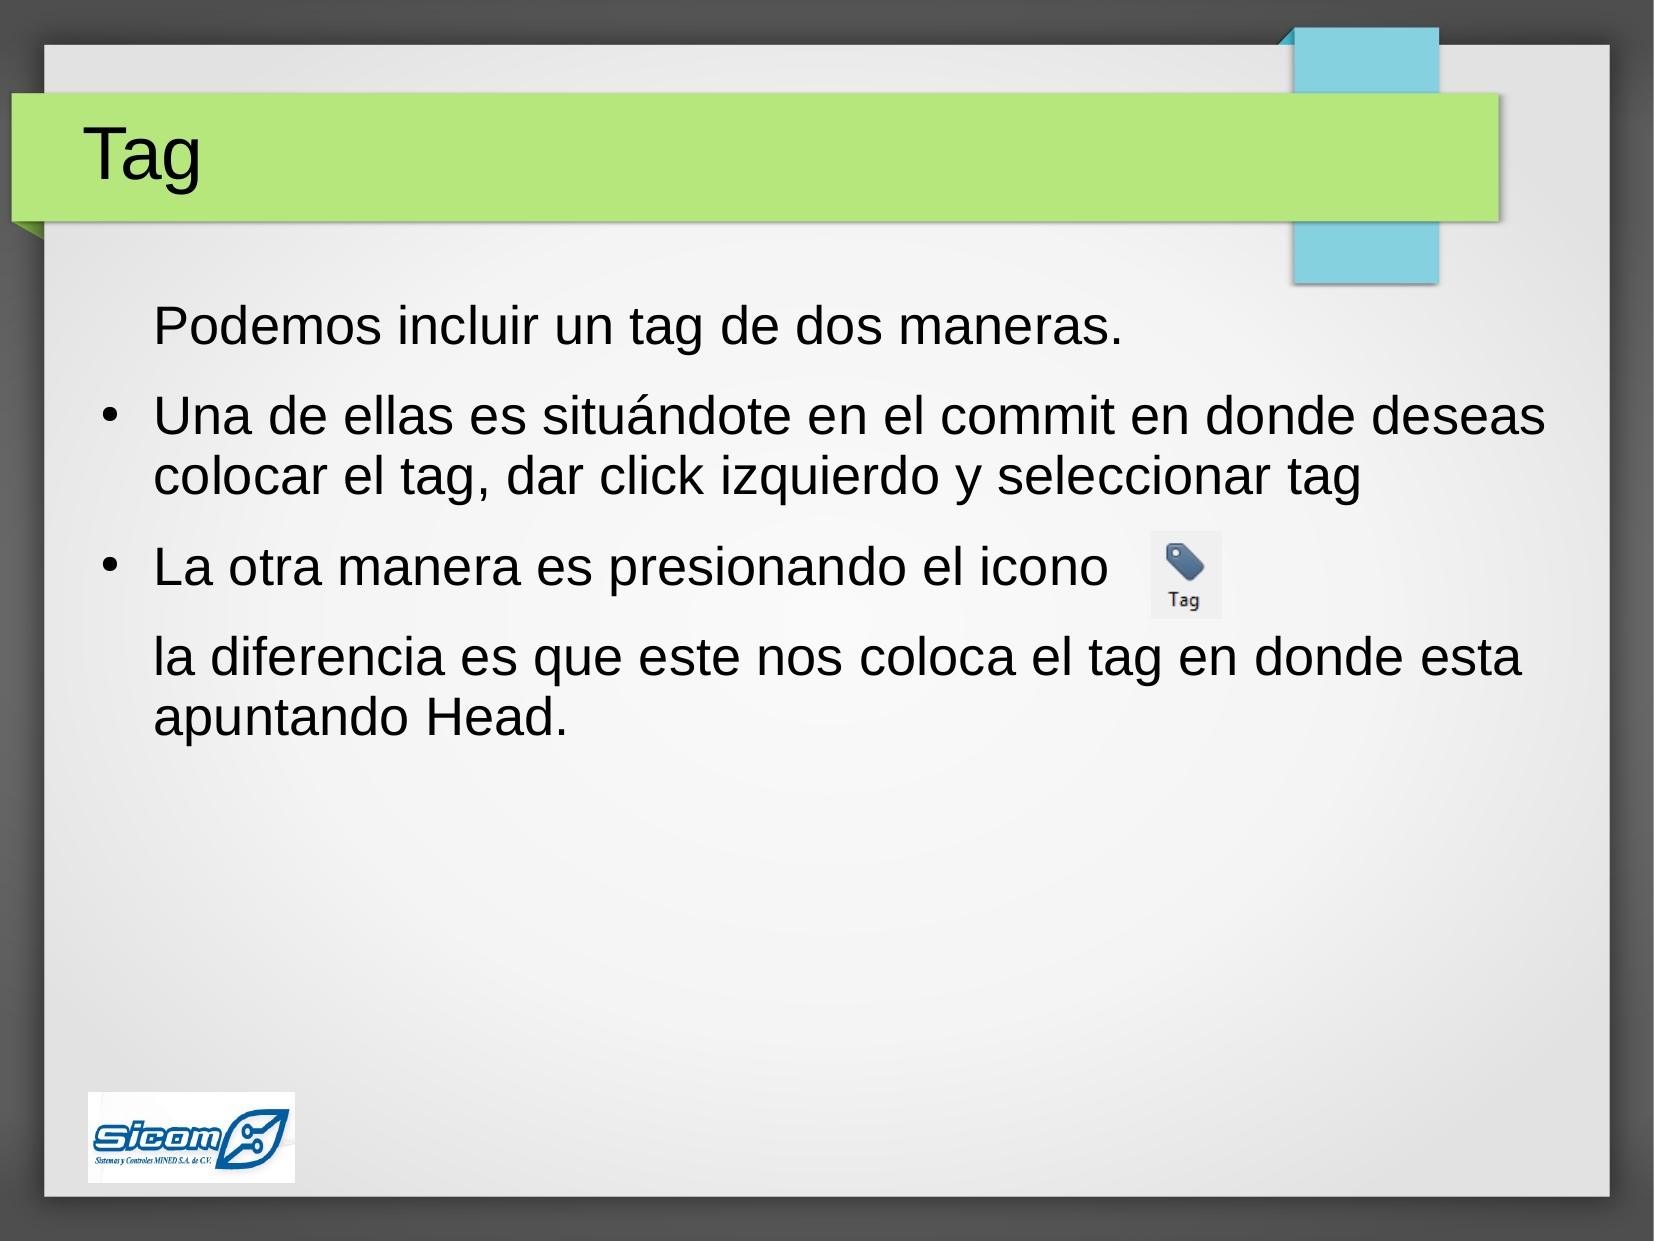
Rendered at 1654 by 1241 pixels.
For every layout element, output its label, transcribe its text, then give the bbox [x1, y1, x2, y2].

list Podemos incluir un tag de dos maneras. Una de ellas es situándote en el commit en donde deseas colocar el tag, dar click izquierdo y seleccionar tag La otra manera es presionando el icono la diferencia es que este nos coloca el tag en donde esta apuntando Head. [82, 295, 1571, 1015]
title Tag [82, 94, 1264, 213]
picture [0, 0, 1654, 1241]
